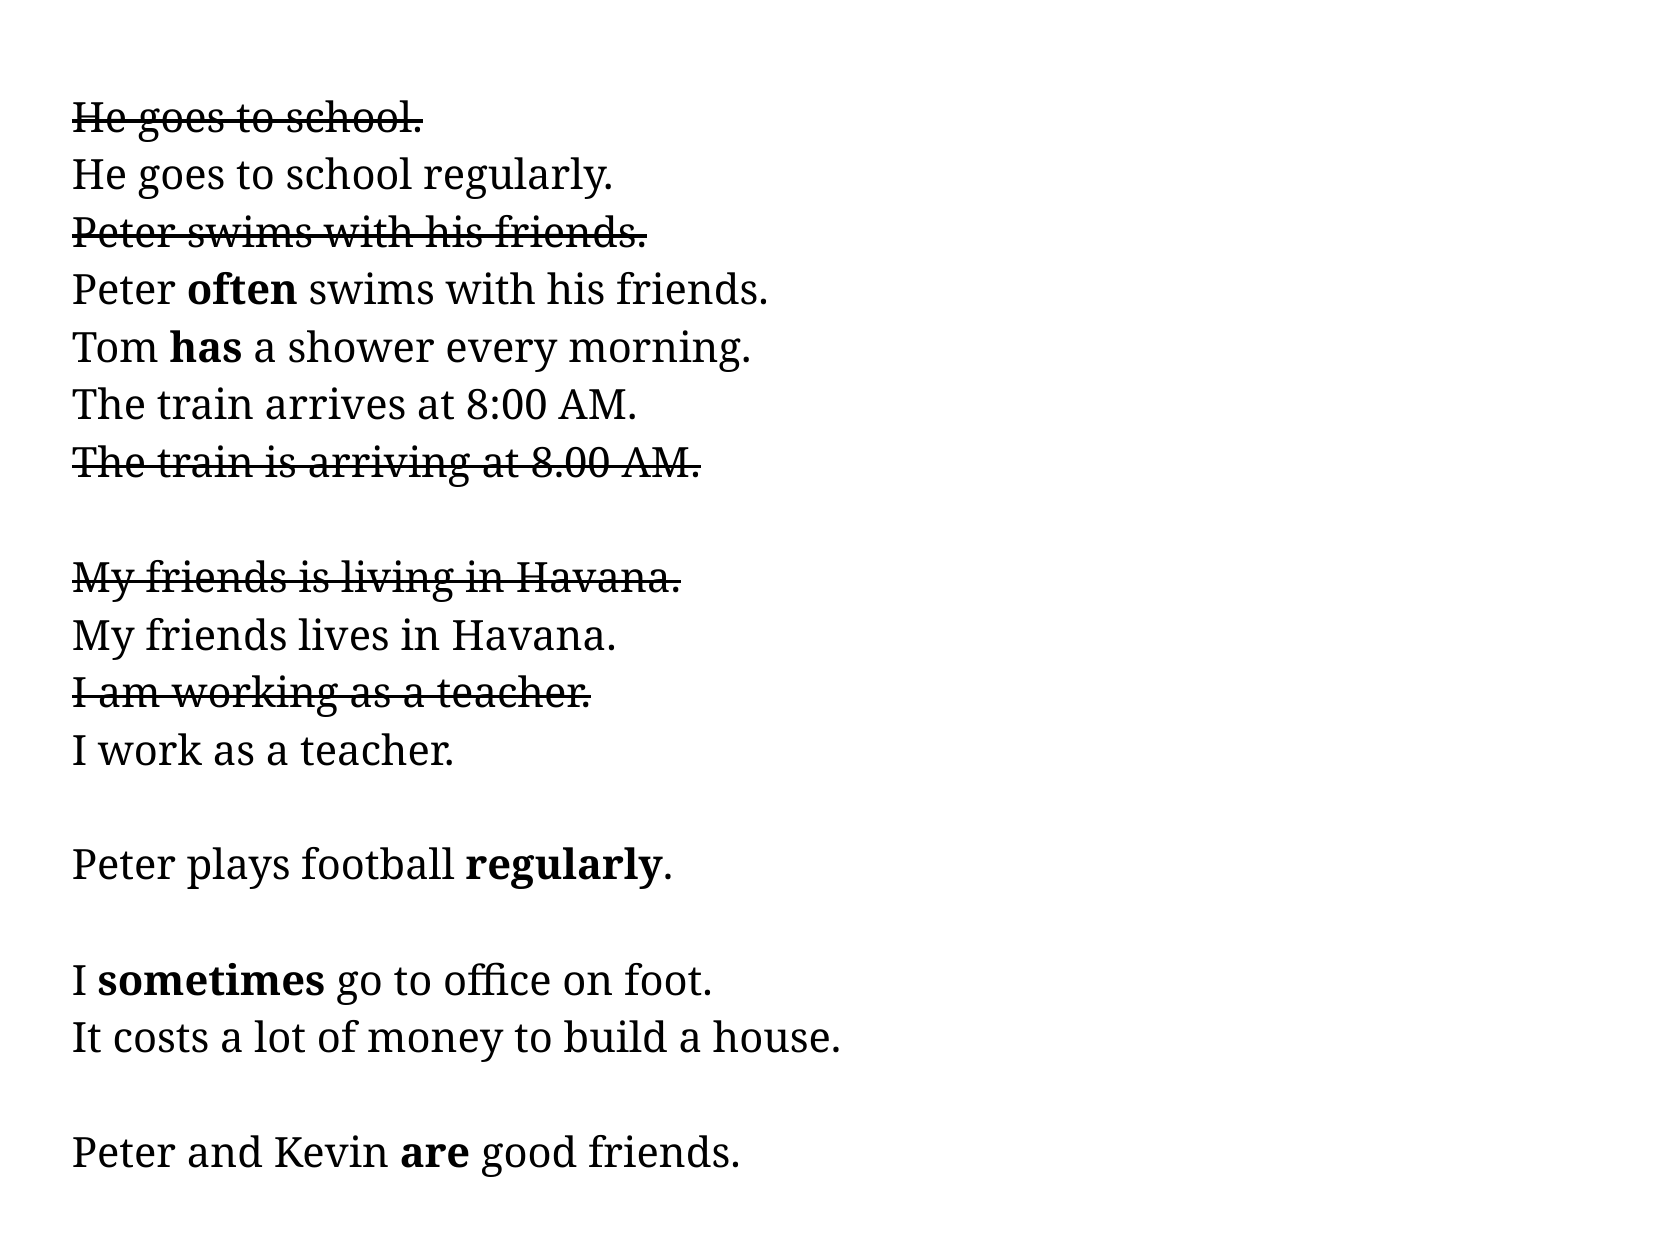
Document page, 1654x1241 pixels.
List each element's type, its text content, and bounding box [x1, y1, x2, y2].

text_box He goes to school. He goes to school regularly. Peter swims with his friends. Peter often swims with his friends. Tom has a shower every morning. The train arrives at 8:00 AM. The train is arriving at 8.00 AM. My friends is living in Havana. My friends lives in Havana. I am working as a teacher. I work as a teacher. Peter plays football regularly. I sometimes go to office on foot. It costs a lot of money to build a house. Peter and Kevin are good friends. [71, 31, 1560, 1140]
